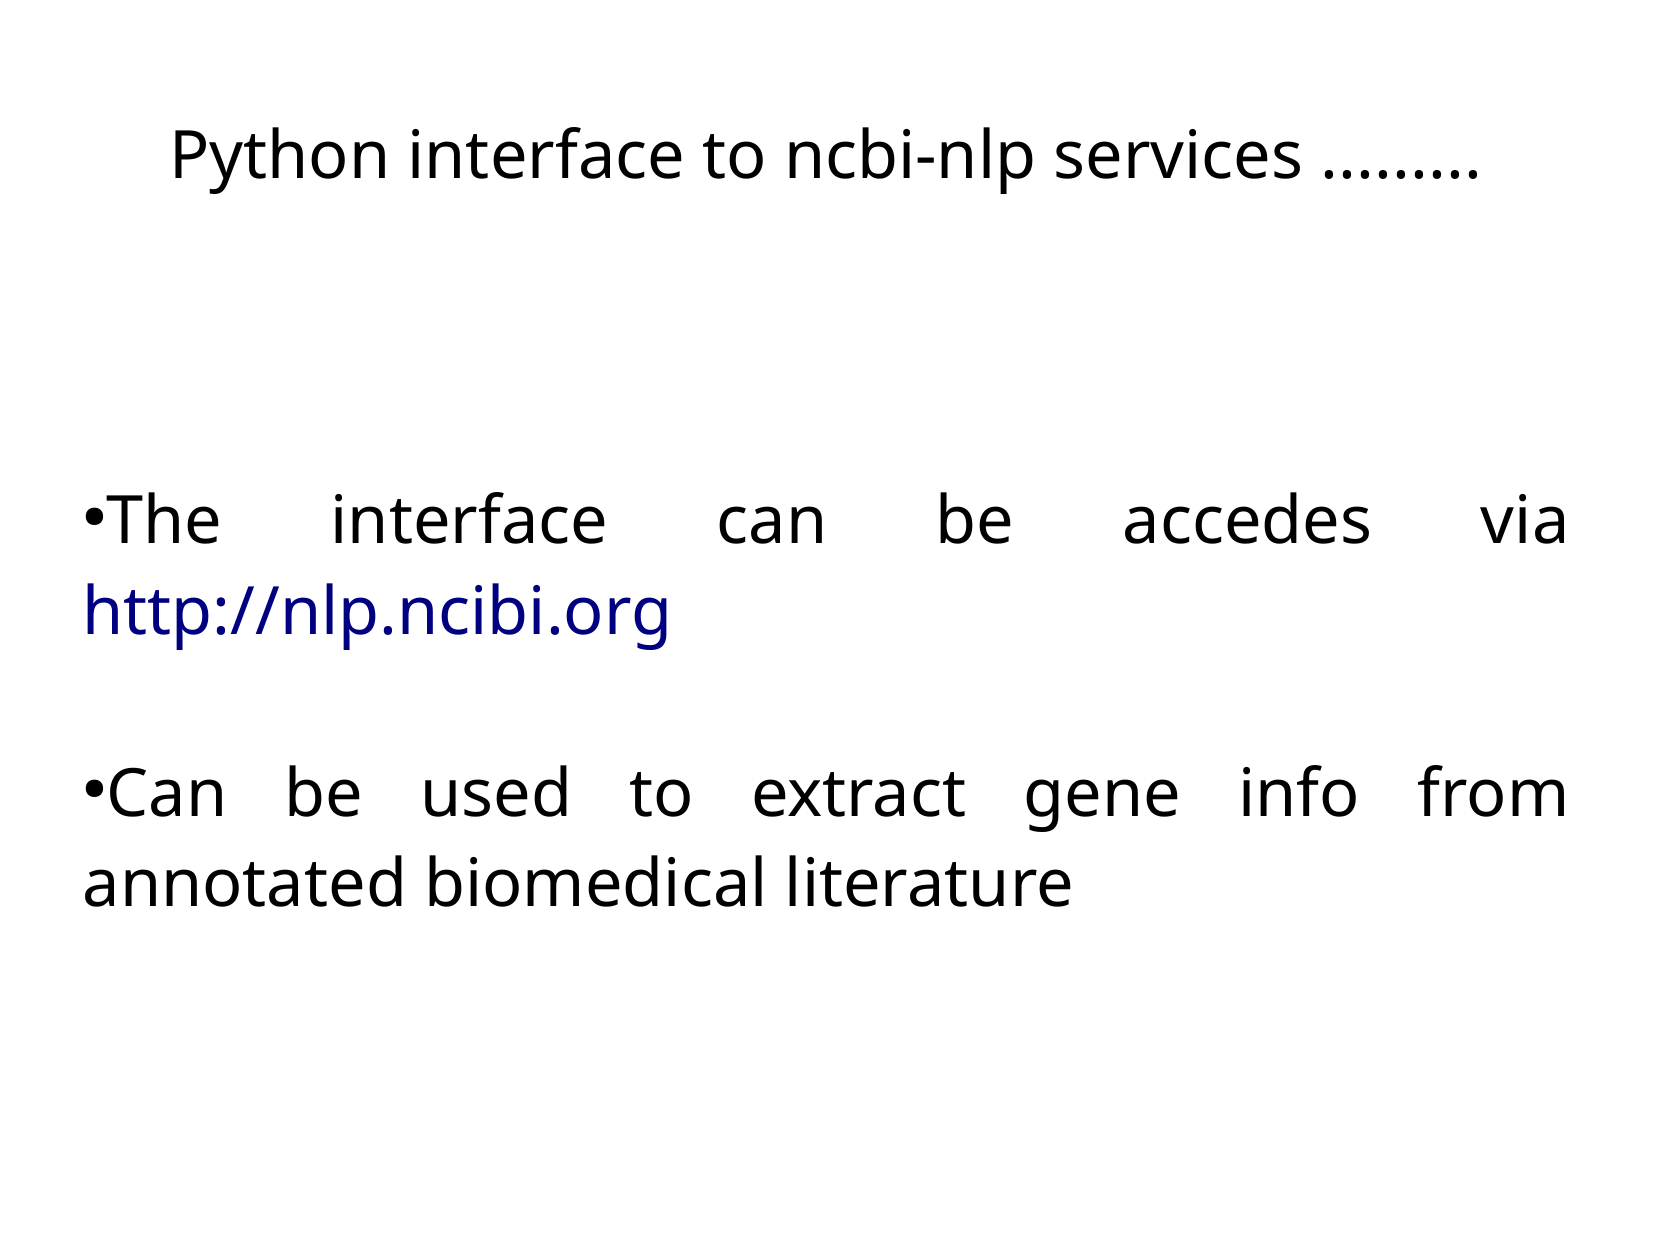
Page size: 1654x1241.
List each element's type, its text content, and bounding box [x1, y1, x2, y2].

subtitle The interface can be accedes via http://nlp.ncibi.org Can be used to extract gene info from annotated biomedical literature [82, 297, 1571, 1102]
title Python interface to ncbi-nlp services ......... [82, 56, 1571, 250]
